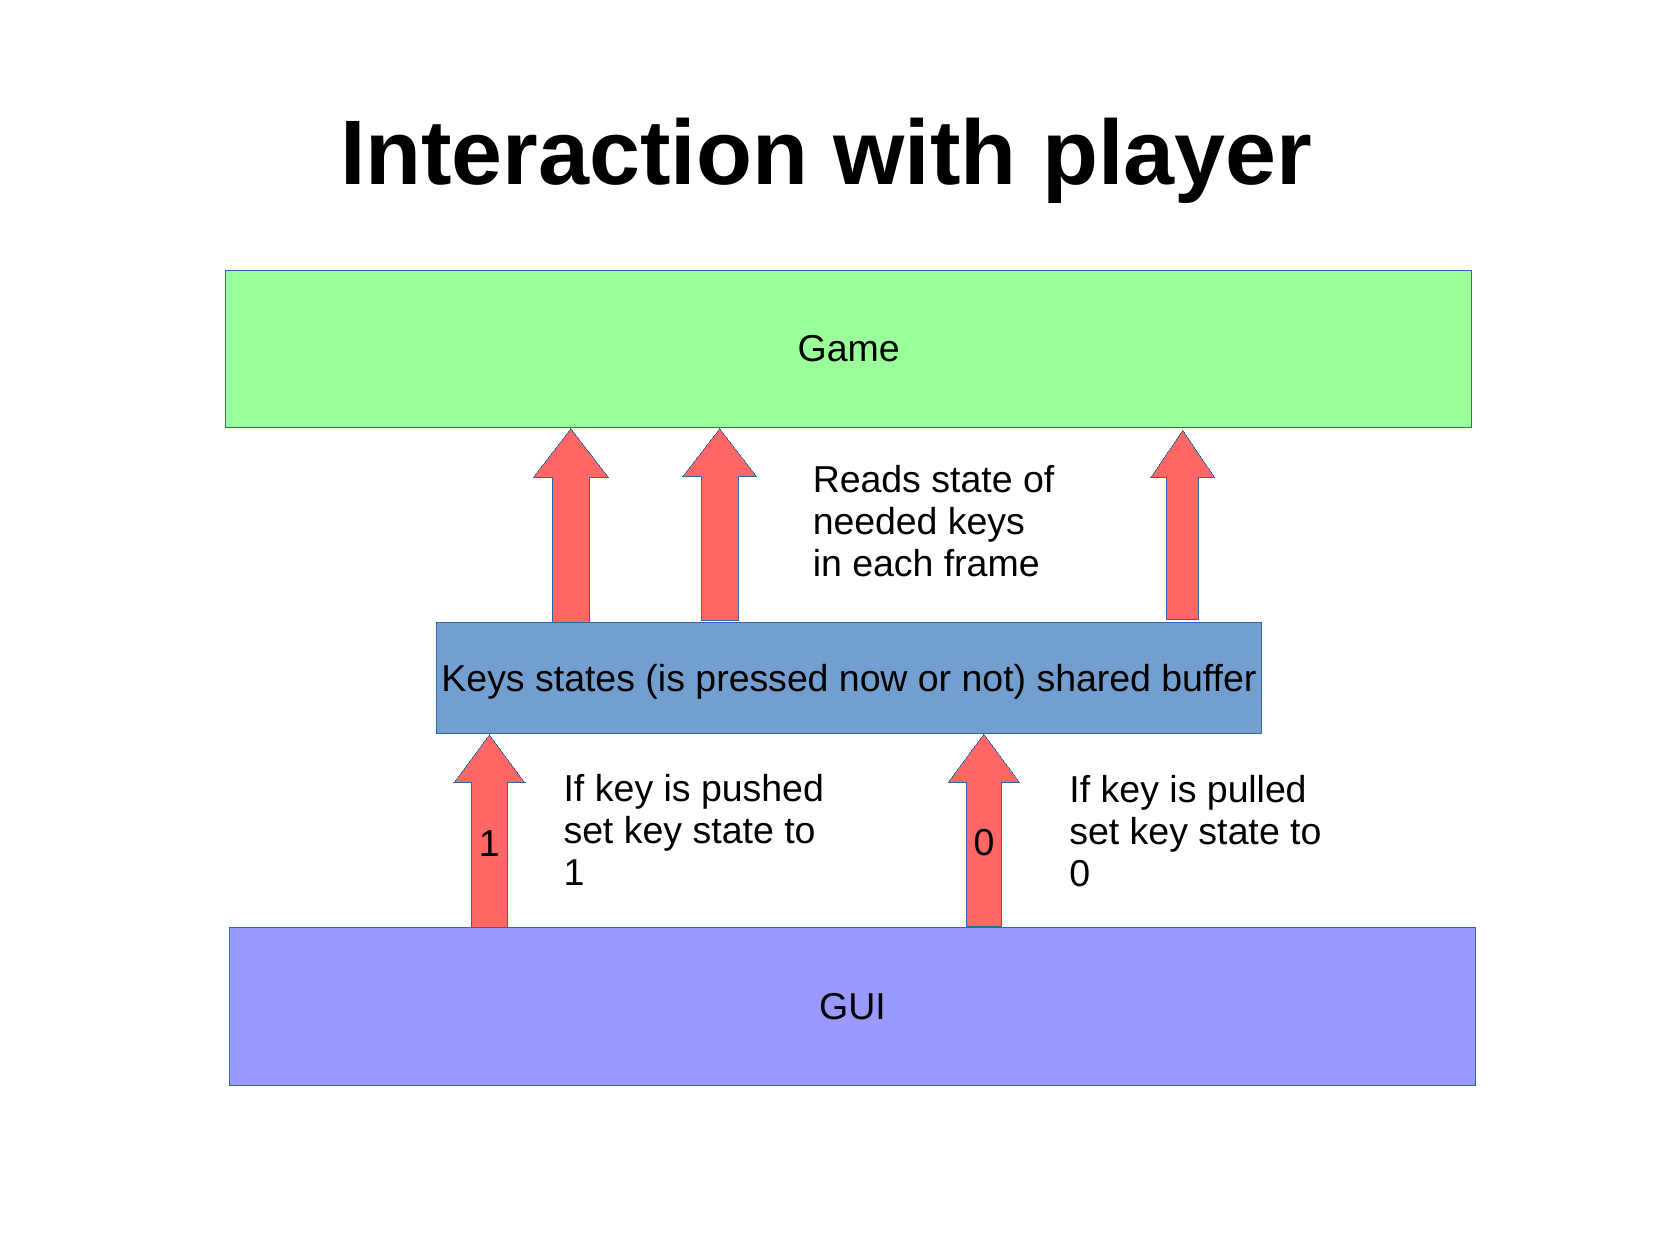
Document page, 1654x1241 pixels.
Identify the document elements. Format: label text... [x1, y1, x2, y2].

text_box [682, 428, 757, 621]
text_box [1150, 430, 1215, 620]
text_box GUI [229, 927, 1476, 1086]
text_box 1 [453, 734, 526, 928]
text_box Game [225, 270, 1472, 428]
text_box If key is pushed set key state to 1 [548, 759, 842, 901]
title Interaction with player [82, 49, 1571, 257]
text_box [533, 428, 609, 623]
text_box If key is pulled set key state to 0 [1054, 761, 1348, 903]
text_box 0 [948, 733, 1020, 927]
text_box Reads state of needed keys in each frame [798, 451, 1075, 593]
text_box Keys states (is pressed now or not) shared buffer [436, 622, 1262, 734]
